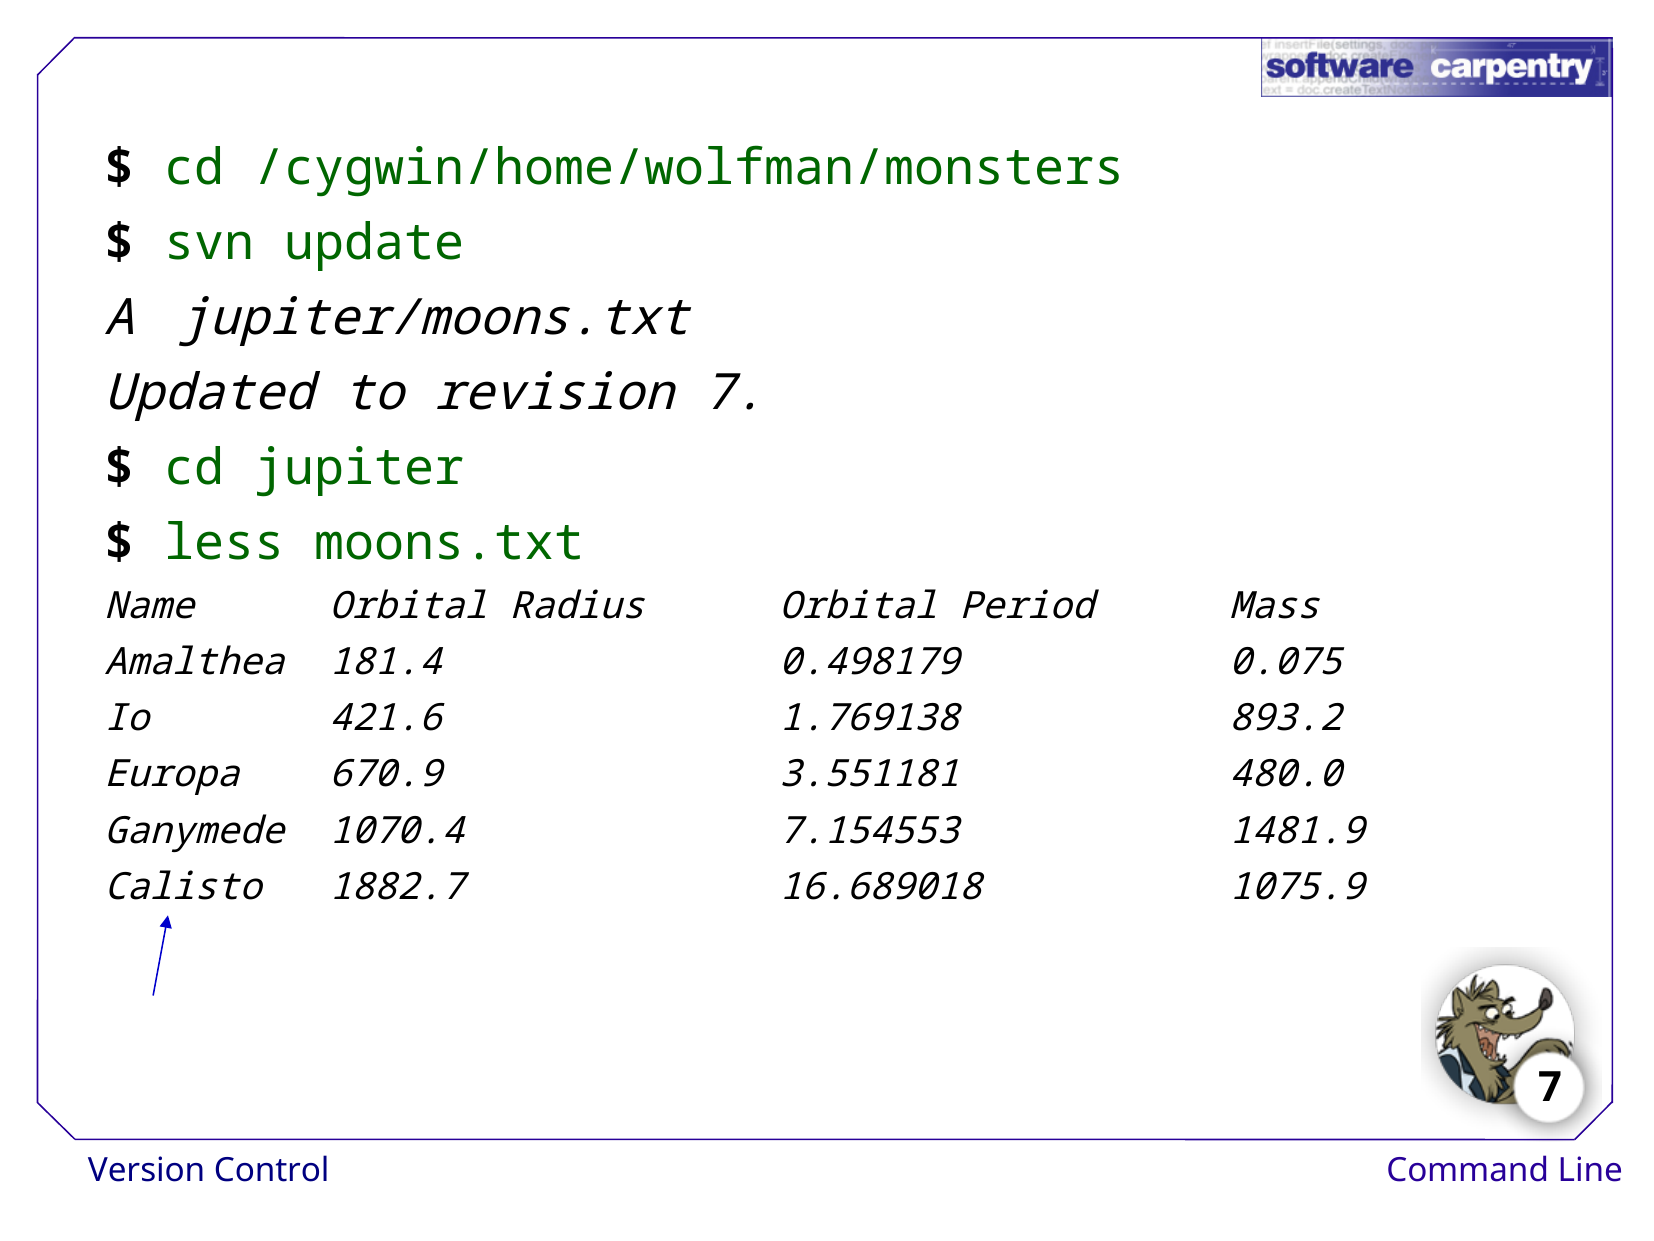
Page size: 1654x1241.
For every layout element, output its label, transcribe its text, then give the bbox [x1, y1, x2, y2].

picture [1261, 39, 1613, 97]
picture [1421, 947, 1602, 1142]
text_box 7 [1505, 1057, 1595, 1119]
text_box $ cd /cygwin/home/wolfman/monsters $ svn update A jupiter/moons.txt Updated to revision 7. $ cd jupiter $ less moons.txt Name Orbital Radius Orbital Period Mass Amalthea 181.4 0.498179 0.075 Io 421.6 1.769138 893.2 Europa 670.9 3.551181 480.0 Ganymede 1070.4 7.154553 1481.9 Calisto 1882.7 16.689018 1075.9 [89, 112, 1572, 1036]
